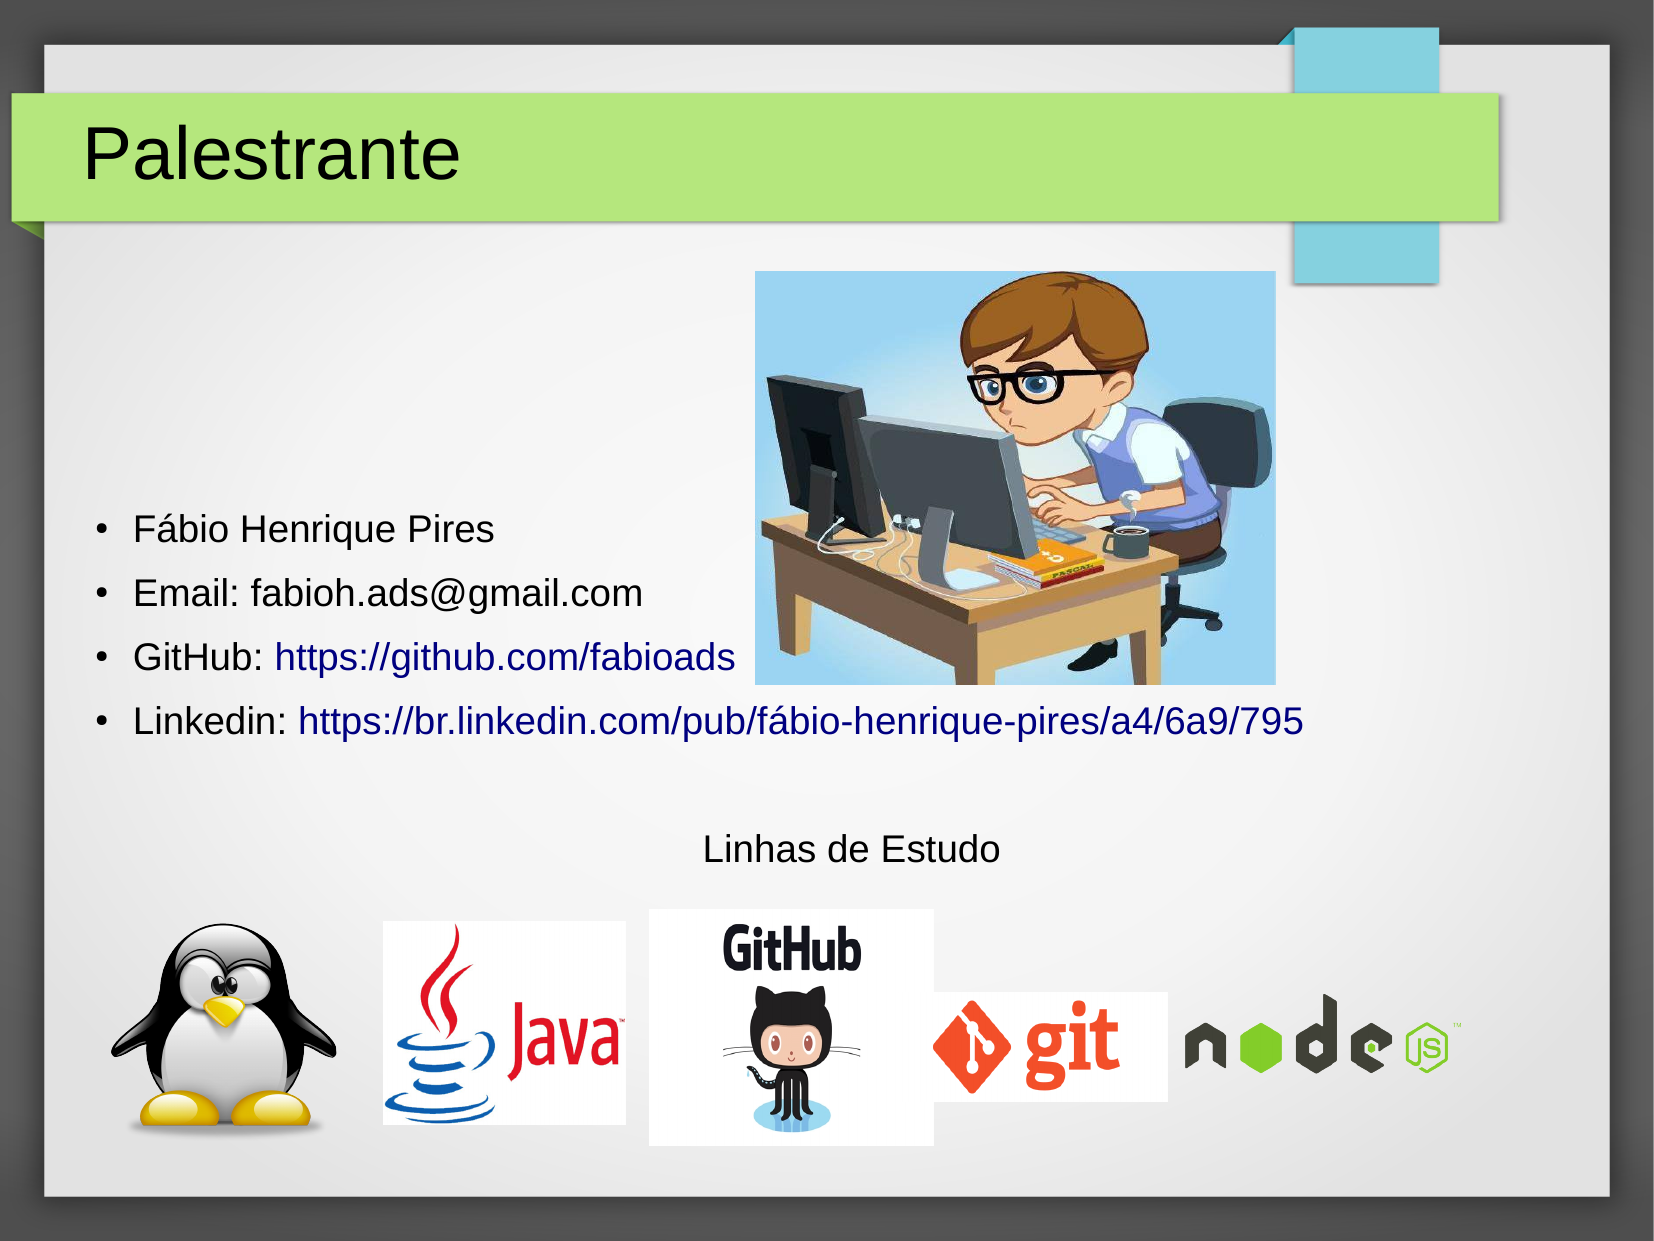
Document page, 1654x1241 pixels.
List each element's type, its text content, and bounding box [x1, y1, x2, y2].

list Fábio Henrique Pires Email: fabioh.ads@gmail.com GitHub: https://github.com/fabioads Linkedin: https://br.linkedin.com/pub/fábio-henrique-pires/a4/6a9/795 Linhas de Estudo [82, 507, 1571, 875]
picture [0, 0, 1654, 1241]
title Palestrante [82, 94, 1264, 213]
